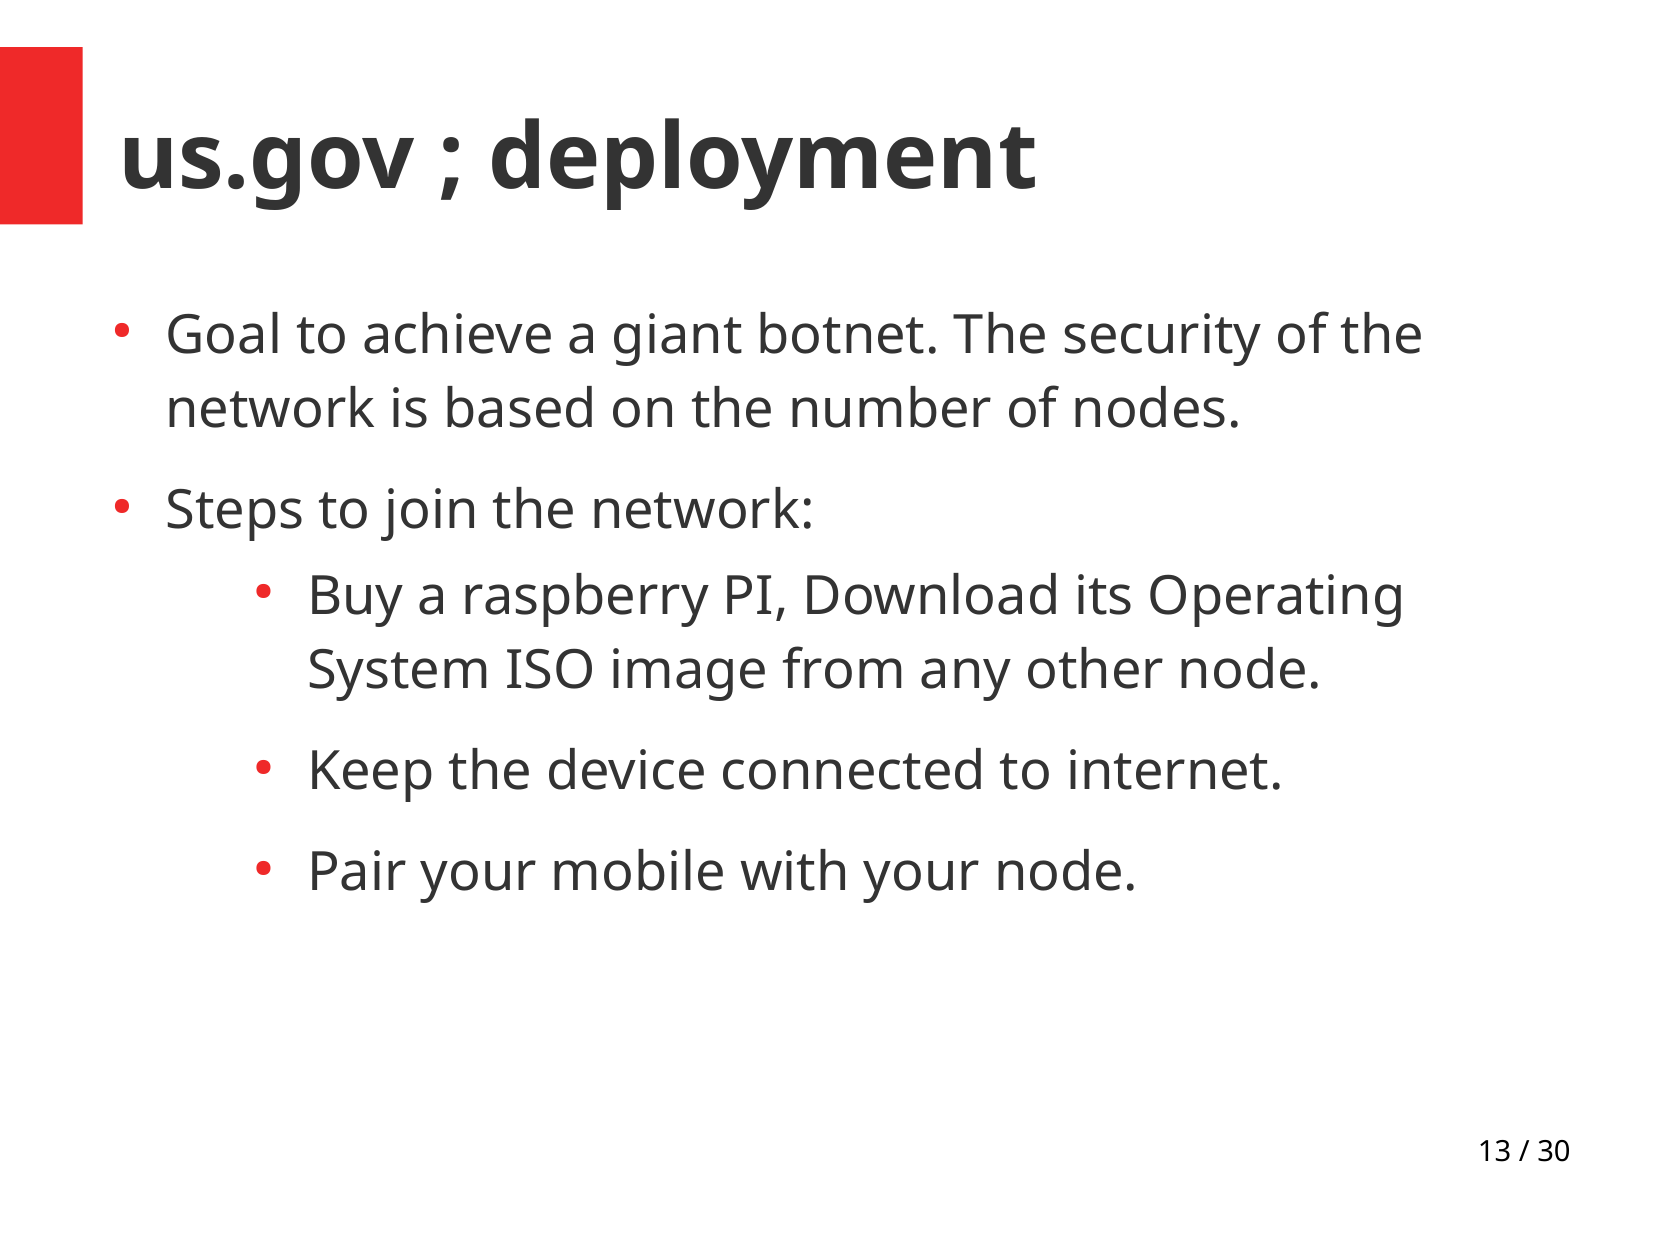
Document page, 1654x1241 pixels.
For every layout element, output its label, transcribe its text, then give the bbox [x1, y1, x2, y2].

list Buy a raspberry PI, Download its Operating System ISO image from any other node. Keep the device connected to internet. Pair your mobile with your node. [236, 556, 1536, 945]
list Goal to achieve a giant botnet. The security of the network is based on the number of nodes. Steps to join the network: [94, 295, 1512, 578]
title us.gov ; deployment [118, 49, 1571, 257]
